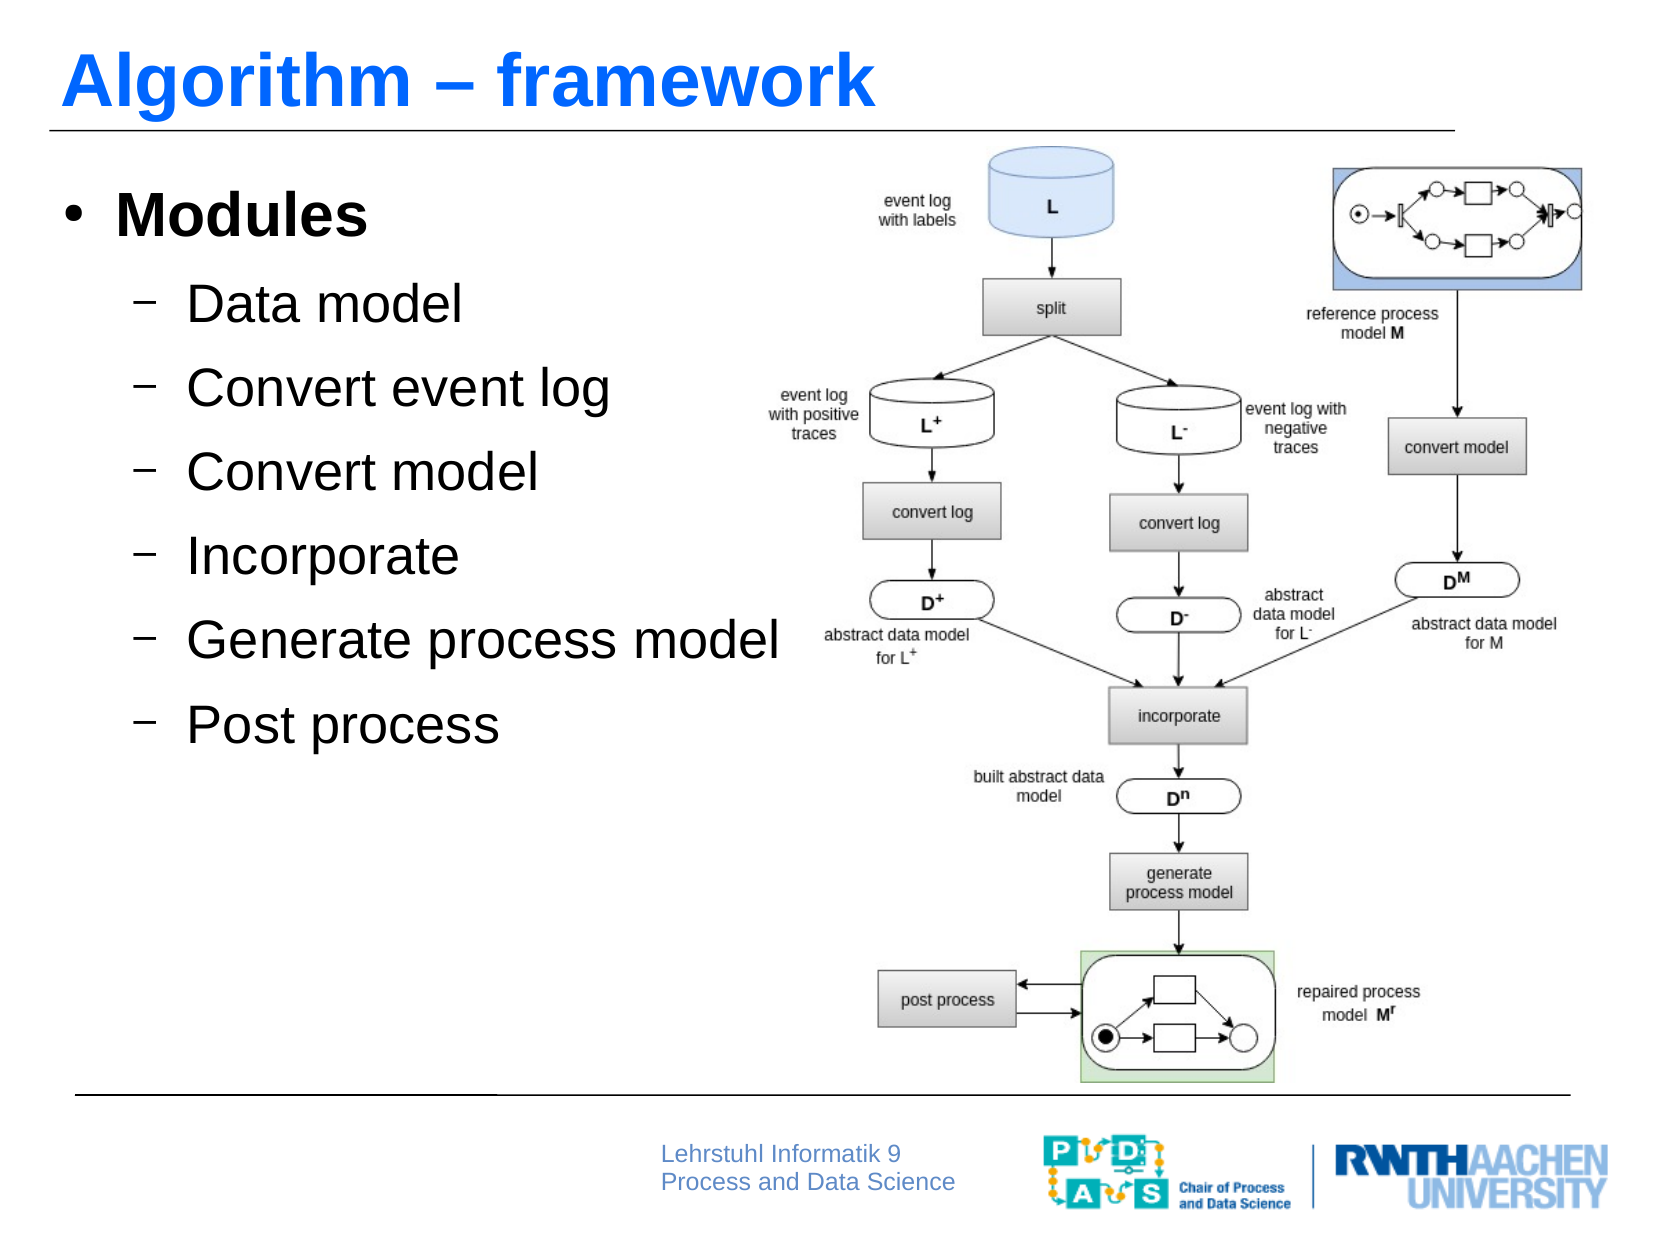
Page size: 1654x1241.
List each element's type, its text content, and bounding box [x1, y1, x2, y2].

list Modules Data model Convert event log Convert model Incorporate Generate process model Post process [45, 180, 841, 1036]
picture [1005, 1090, 1647, 1241]
picture [766, 146, 1654, 1083]
title Algorithm – framework [60, 30, 1549, 131]
